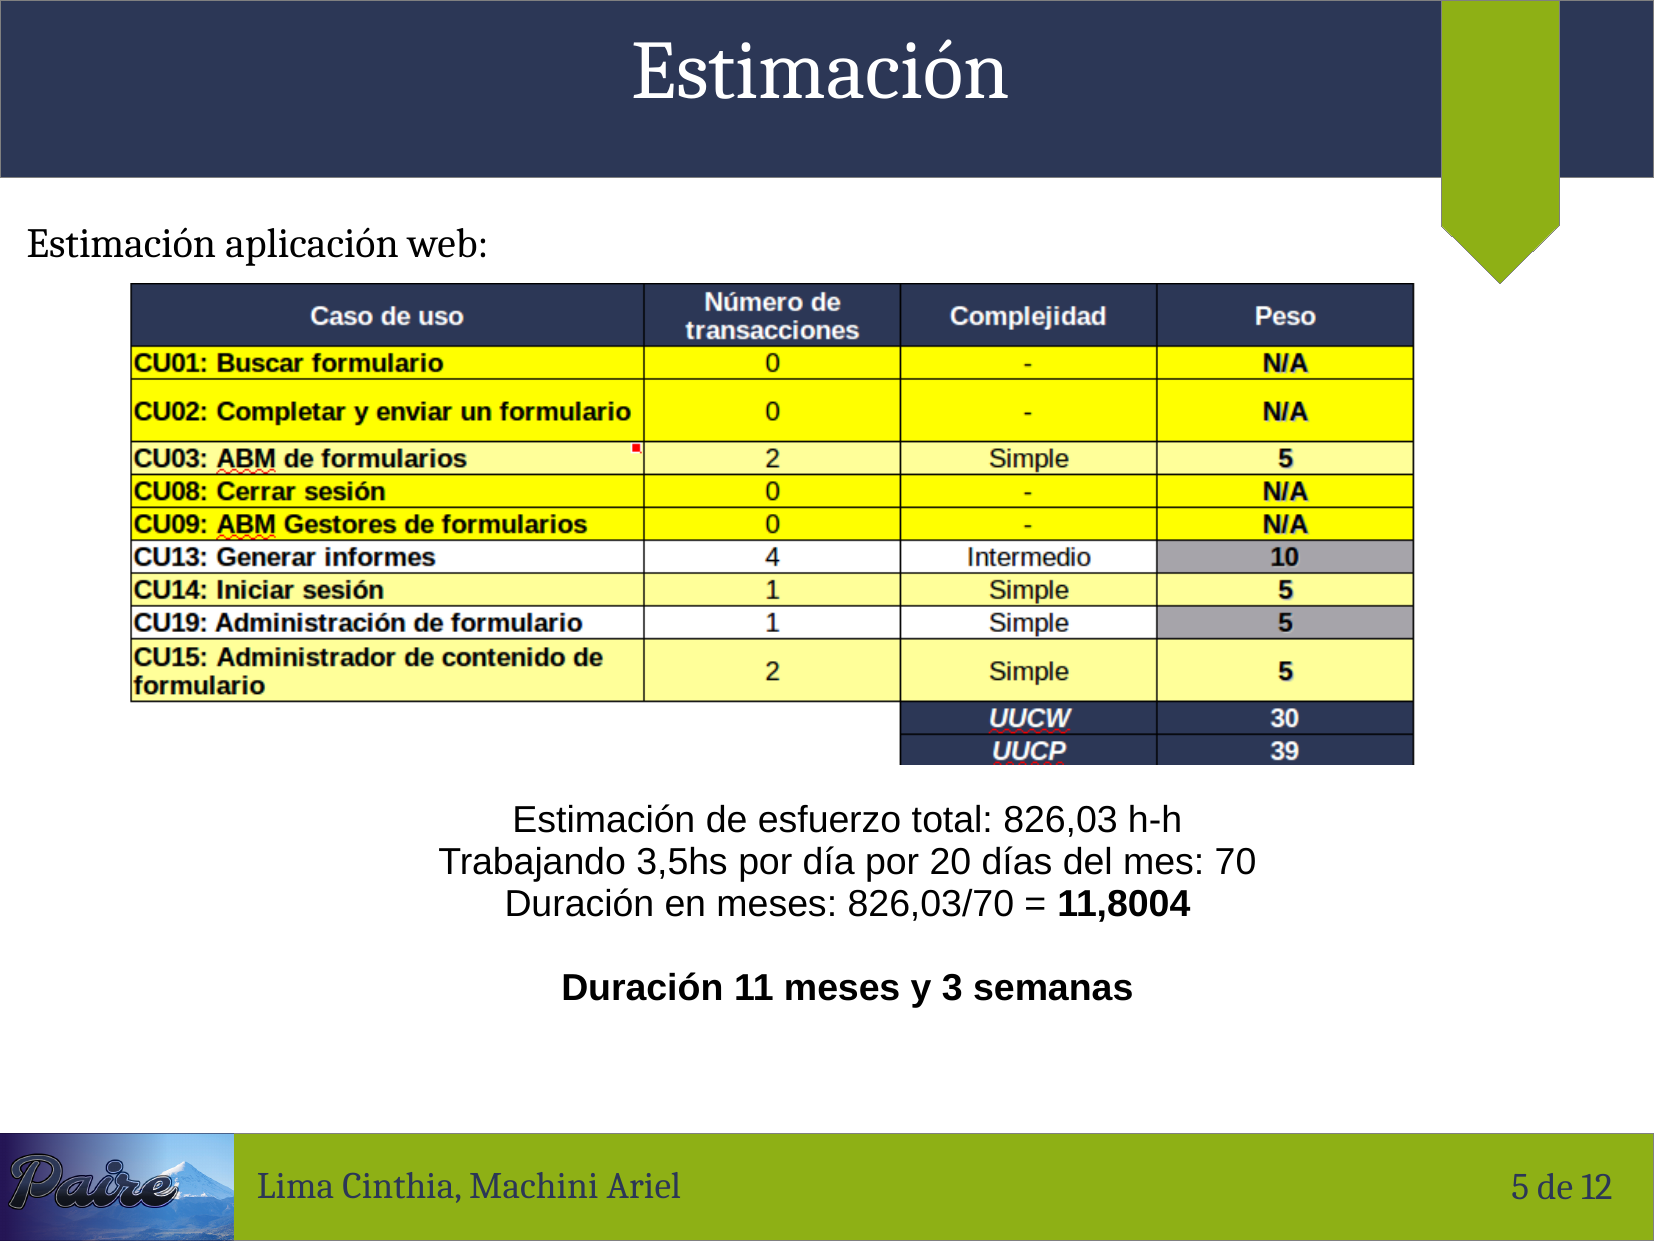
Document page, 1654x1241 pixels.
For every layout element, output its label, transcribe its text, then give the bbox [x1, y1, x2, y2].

text_box [0, 0, 1654, 284]
text_box [234, 1133, 1654, 1241]
text_box Estimación de esfuerzo total: 826,03 h-h Trabajando 3,5hs por día por 20 días del mes: 70 Duración en meses: 826,03/70 = 11,8004 Duración 11 meses y 3 semanas [419, 791, 1276, 1087]
text_box Estimación aplicación web: [11, 212, 591, 277]
picture [0, 1133, 234, 1241]
picture [129, 283, 1416, 765]
text_box Estimación [342, 15, 1300, 130]
text_box <number> de 12 [1488, 1158, 1654, 1241]
text_box Lima Cinthia, Machini Ariel [242, 1157, 715, 1217]
